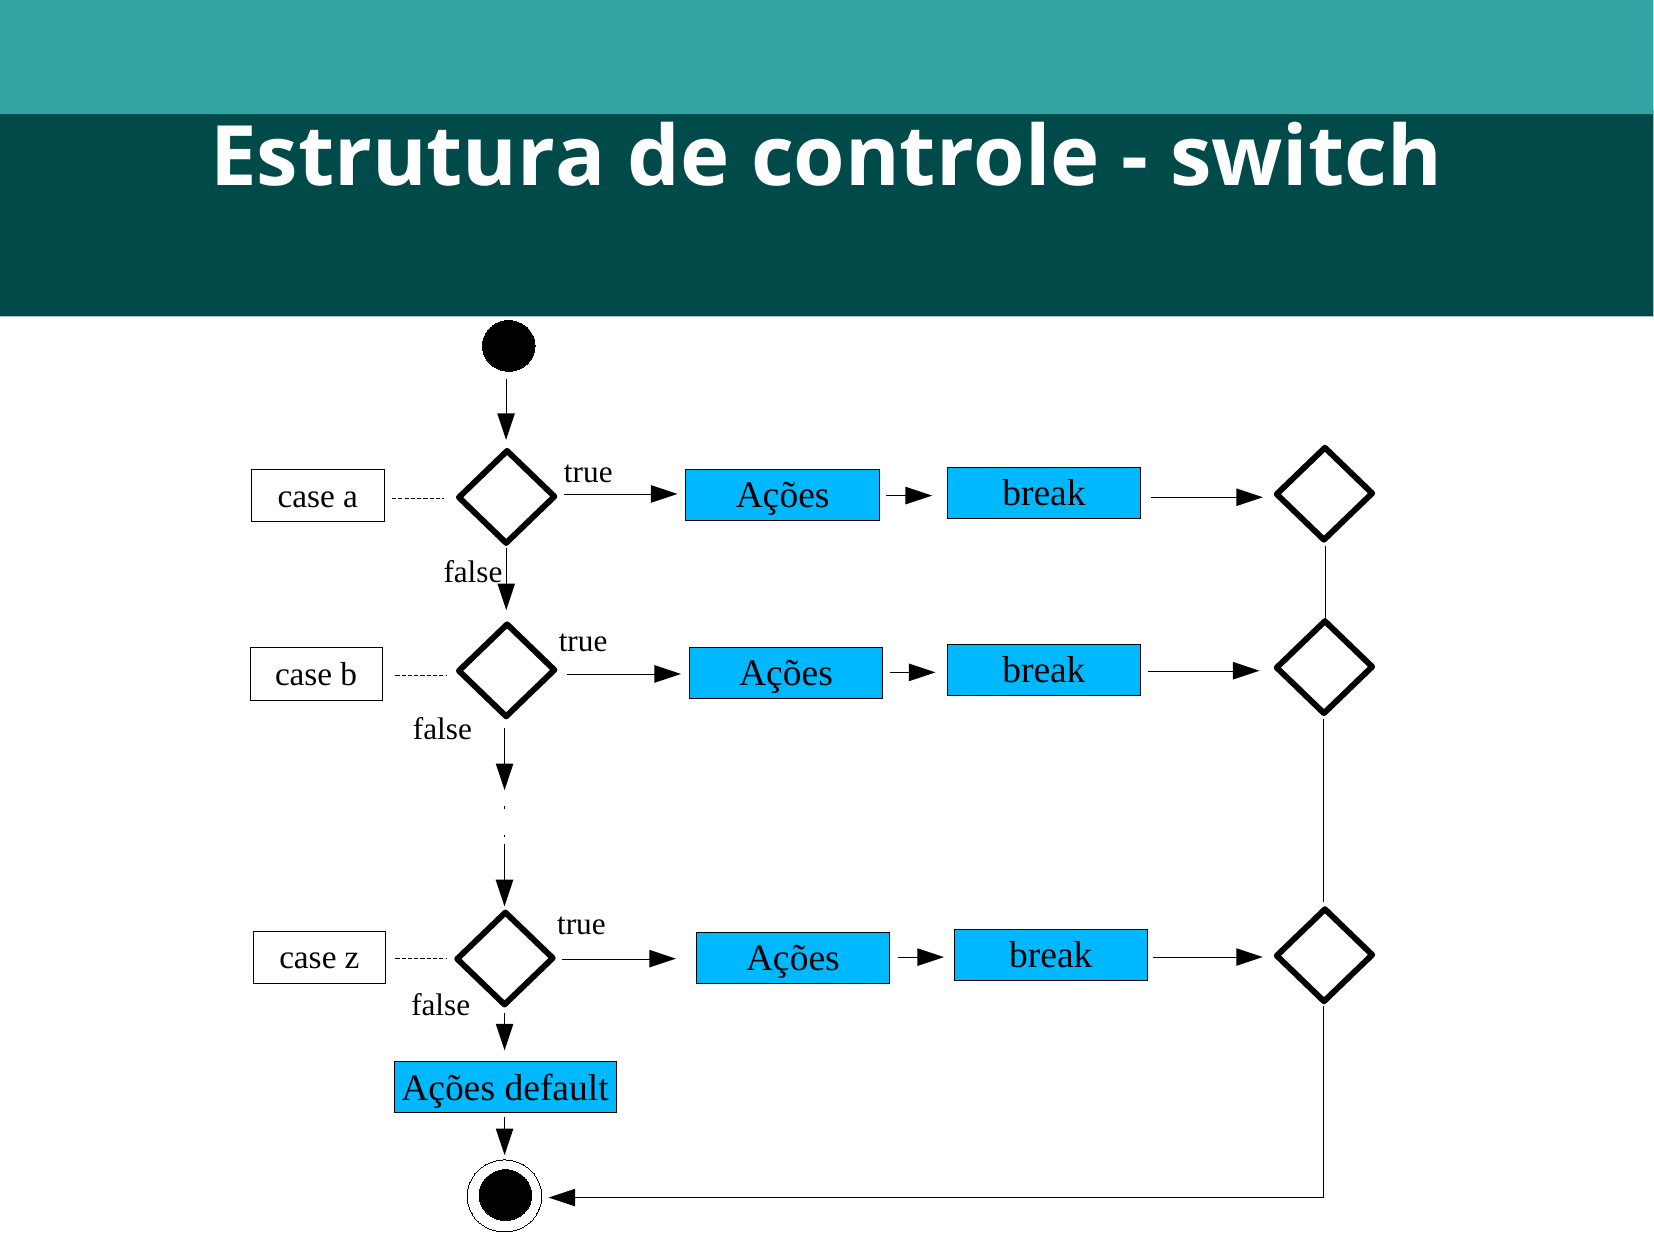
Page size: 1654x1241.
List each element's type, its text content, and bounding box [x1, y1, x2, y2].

text_box true [557, 906, 607, 942]
text_box case b [250, 647, 383, 701]
text_box [458, 443, 555, 543]
text_box break [947, 644, 1141, 696]
text_box [479, 1169, 532, 1221]
text_box [482, 320, 536, 372]
text_box break [947, 467, 1141, 519]
text_box Ações [689, 647, 883, 699]
text_box true [558, 623, 608, 659]
text_box [458, 624, 555, 717]
text_box [457, 912, 553, 1005]
text_box case a [251, 469, 385, 522]
text_box Ações [696, 932, 890, 984]
text_box [1276, 909, 1373, 1002]
text_box [1276, 447, 1373, 540]
text_box Ações [685, 469, 880, 521]
text_box false [412, 711, 473, 748]
text_box [1276, 621, 1373, 714]
text_box false [411, 988, 471, 1024]
text_box Ações default [394, 1061, 617, 1113]
text_box false [443, 554, 503, 591]
text_box true [563, 454, 613, 491]
text_box break [954, 929, 1148, 981]
title Estrutura de controle - switch [82, 49, 1571, 257]
text_box case z [253, 931, 386, 984]
